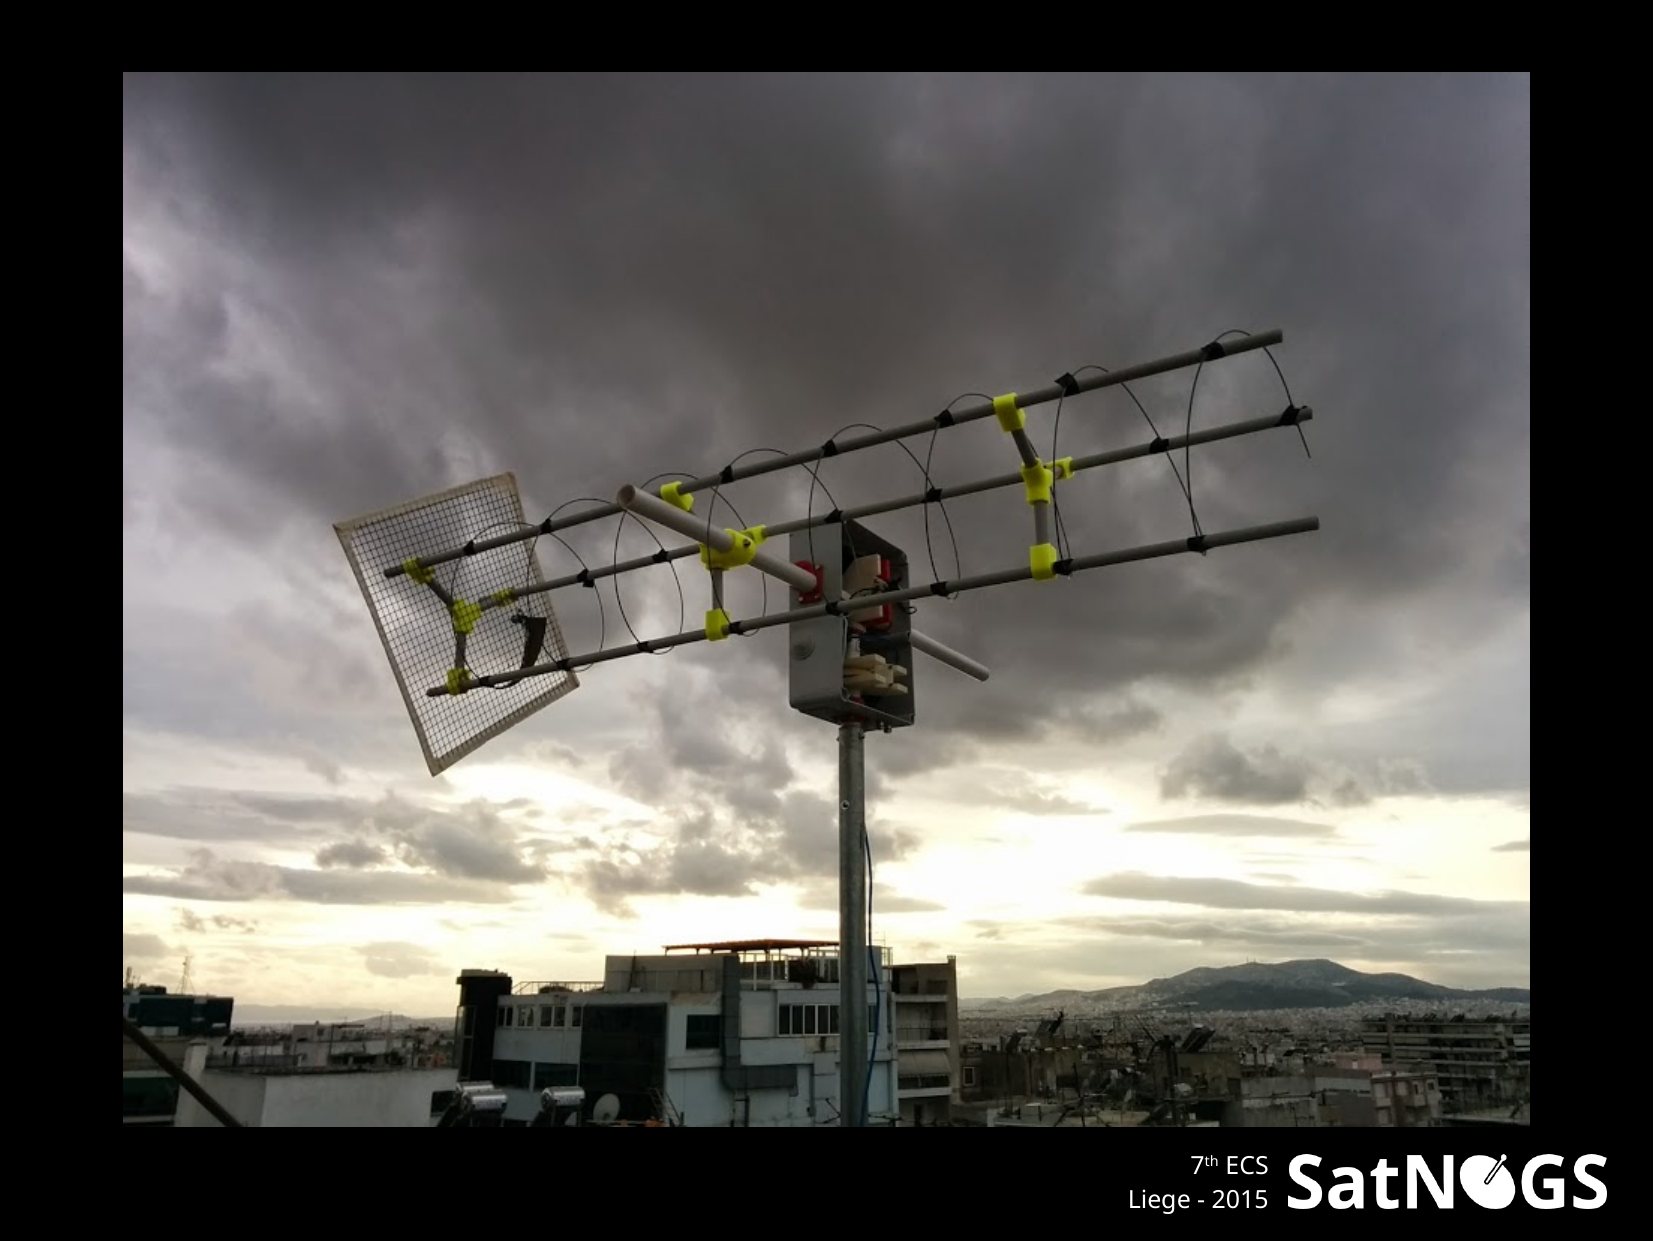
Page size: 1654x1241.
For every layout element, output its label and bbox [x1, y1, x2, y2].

picture [123, 72, 1530, 1127]
picture [1288, 1154, 1607, 1209]
